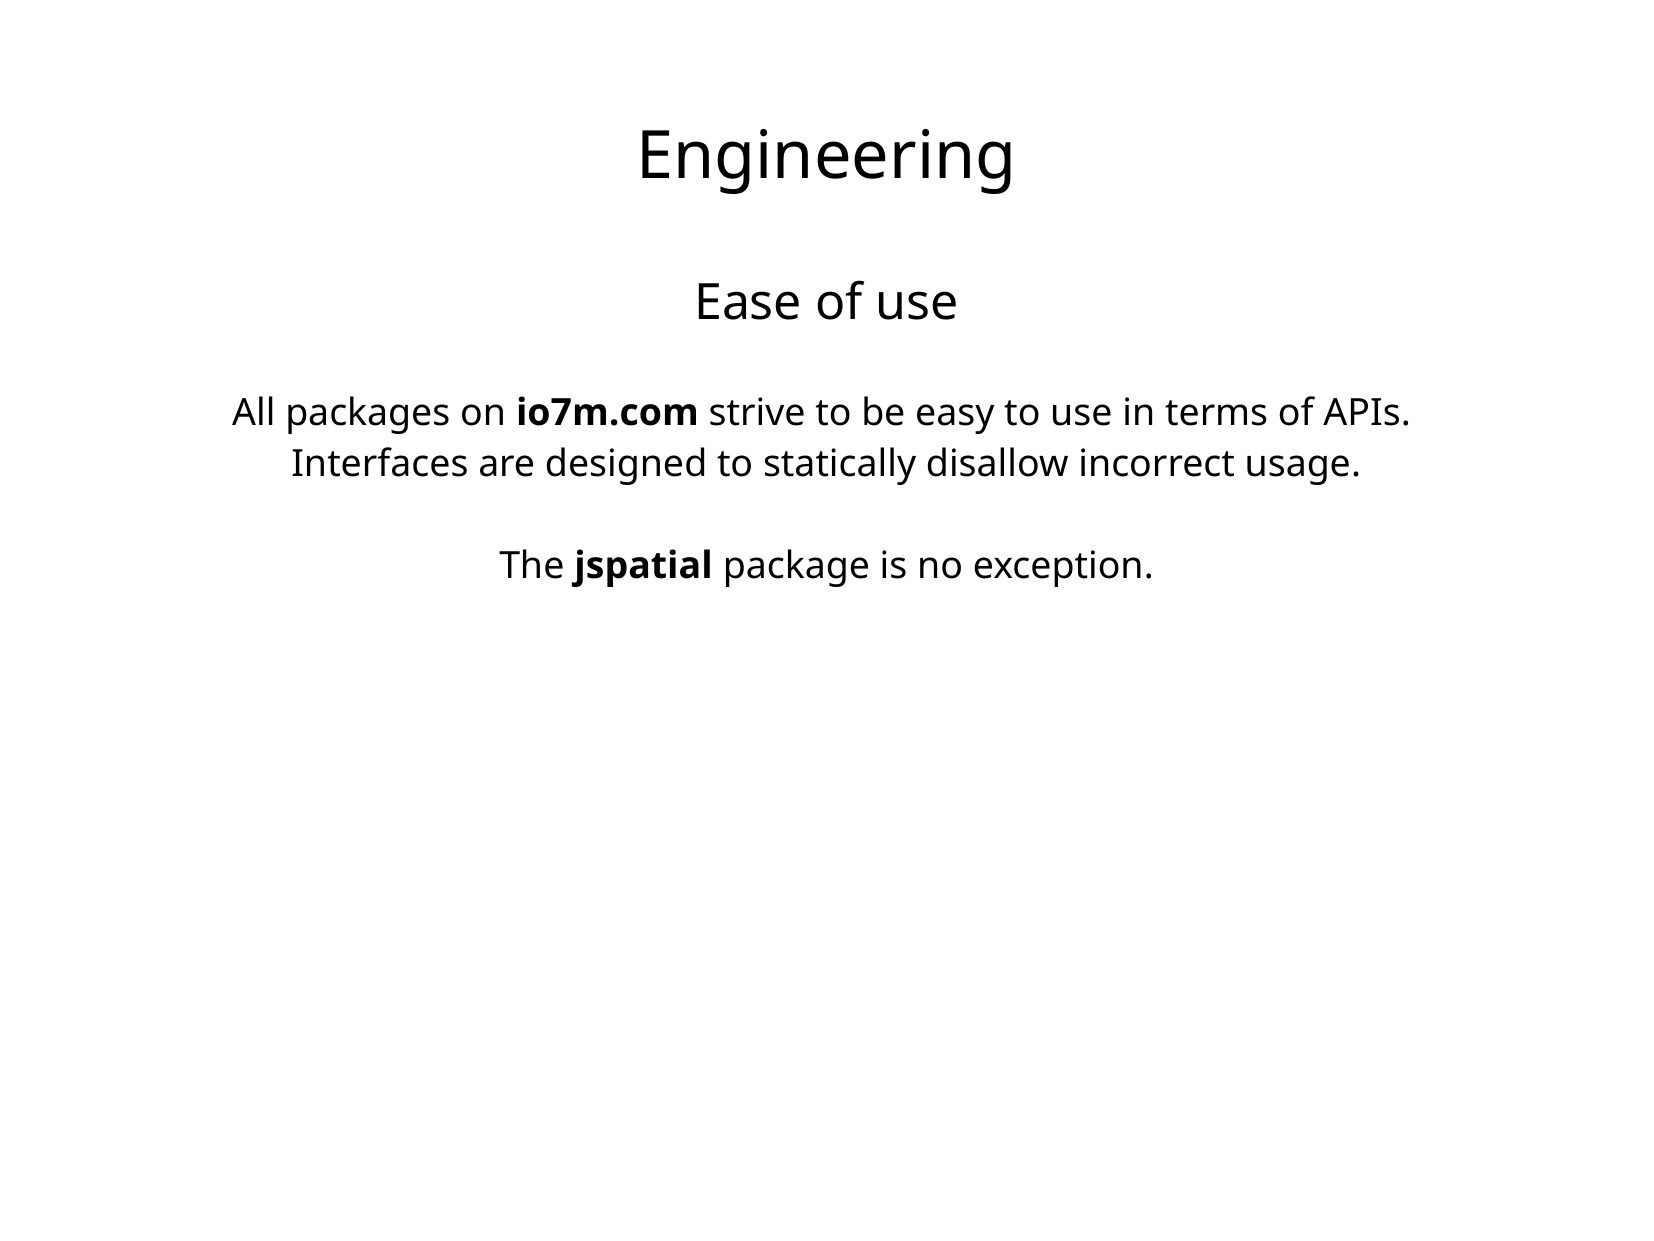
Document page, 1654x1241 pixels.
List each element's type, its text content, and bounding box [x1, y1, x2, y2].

subtitle Ease of use All packages on io7m.com strive to be easy to use in terms of APIs. Interfaces are designed to statically disallow incorrect usage. The jspatial package is no exception. [82, 49, 1571, 1010]
